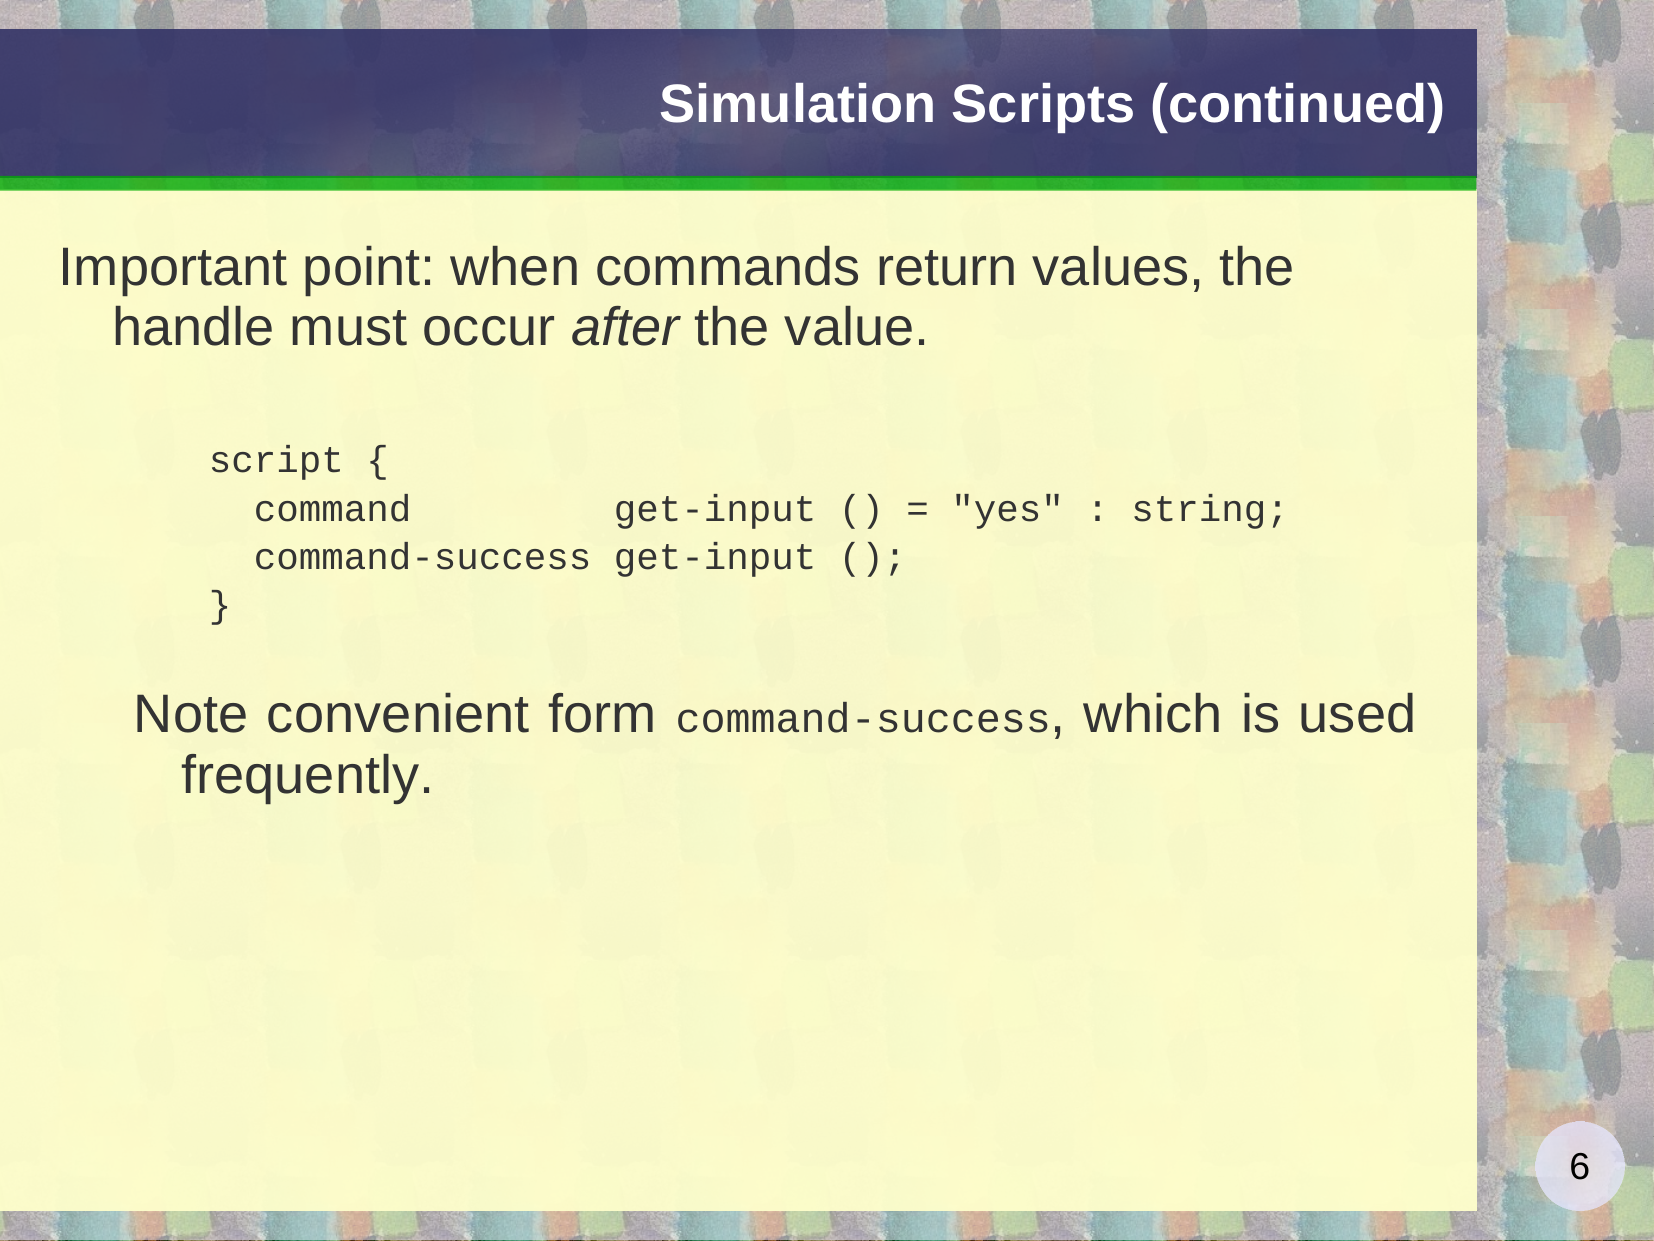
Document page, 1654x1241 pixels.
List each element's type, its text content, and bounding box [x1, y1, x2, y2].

list Important point: when commands return values, the handle must occur after the value. script { command get-input () = "yes" : string; command-success get-input (); } Note convenient form command-success, which is used frequently. [58, 236, 1418, 1167]
title Simulation Scripts (continued) [29, 66, 1447, 141]
